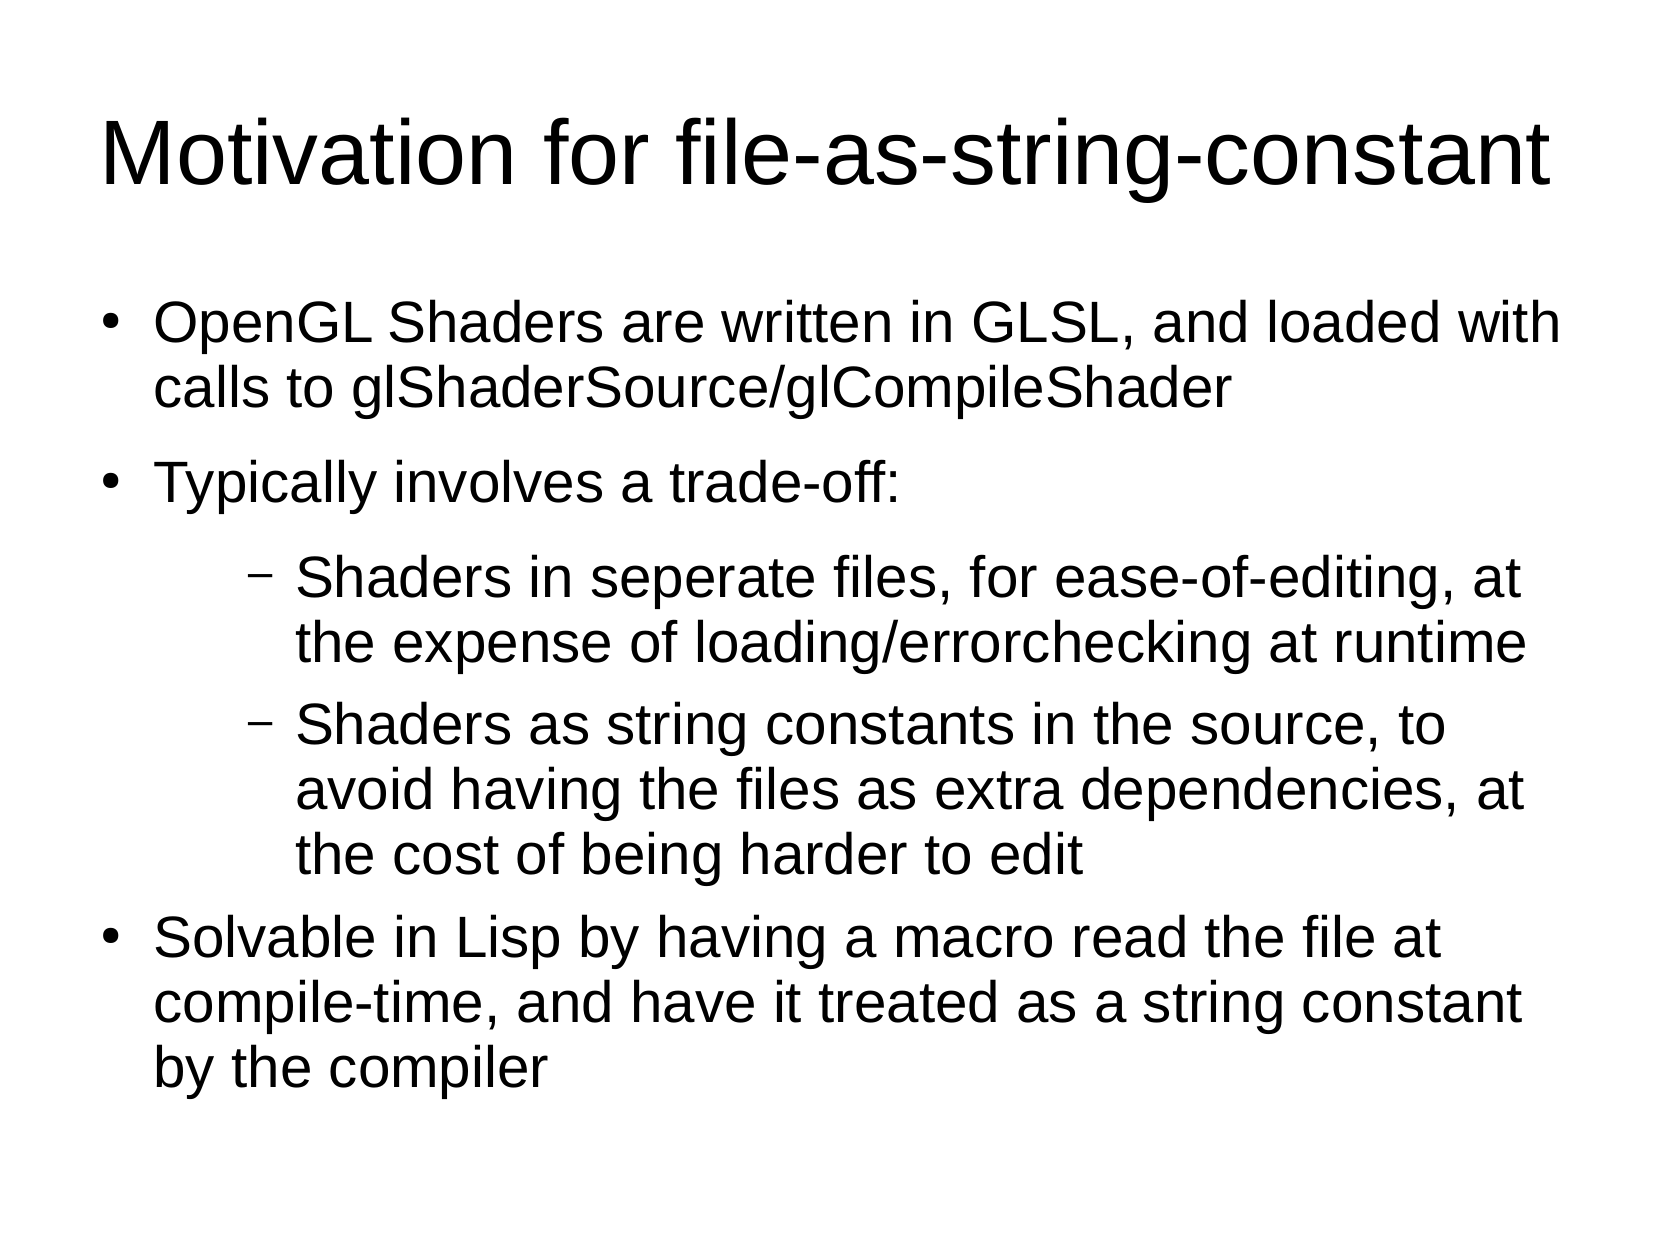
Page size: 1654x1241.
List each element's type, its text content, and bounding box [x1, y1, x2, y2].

title Motivation for file-as-string-constant [82, 49, 1571, 257]
list OpenGL Shaders are written in GLSL, and loaded with calls to glShaderSource/glCompileShader Typically involves a trade-off: Shaders in seperate files, for ease-of-editing, at the expense of loading/errorchecking at runtime Shaders as string constants in the source, to avoid having the files as extra dependencies, at the cost of being harder to edit Solvable in Lisp by having a macro read the file at compile-time, and have it treated as a string constant by the compiler [82, 290, 1571, 1109]
